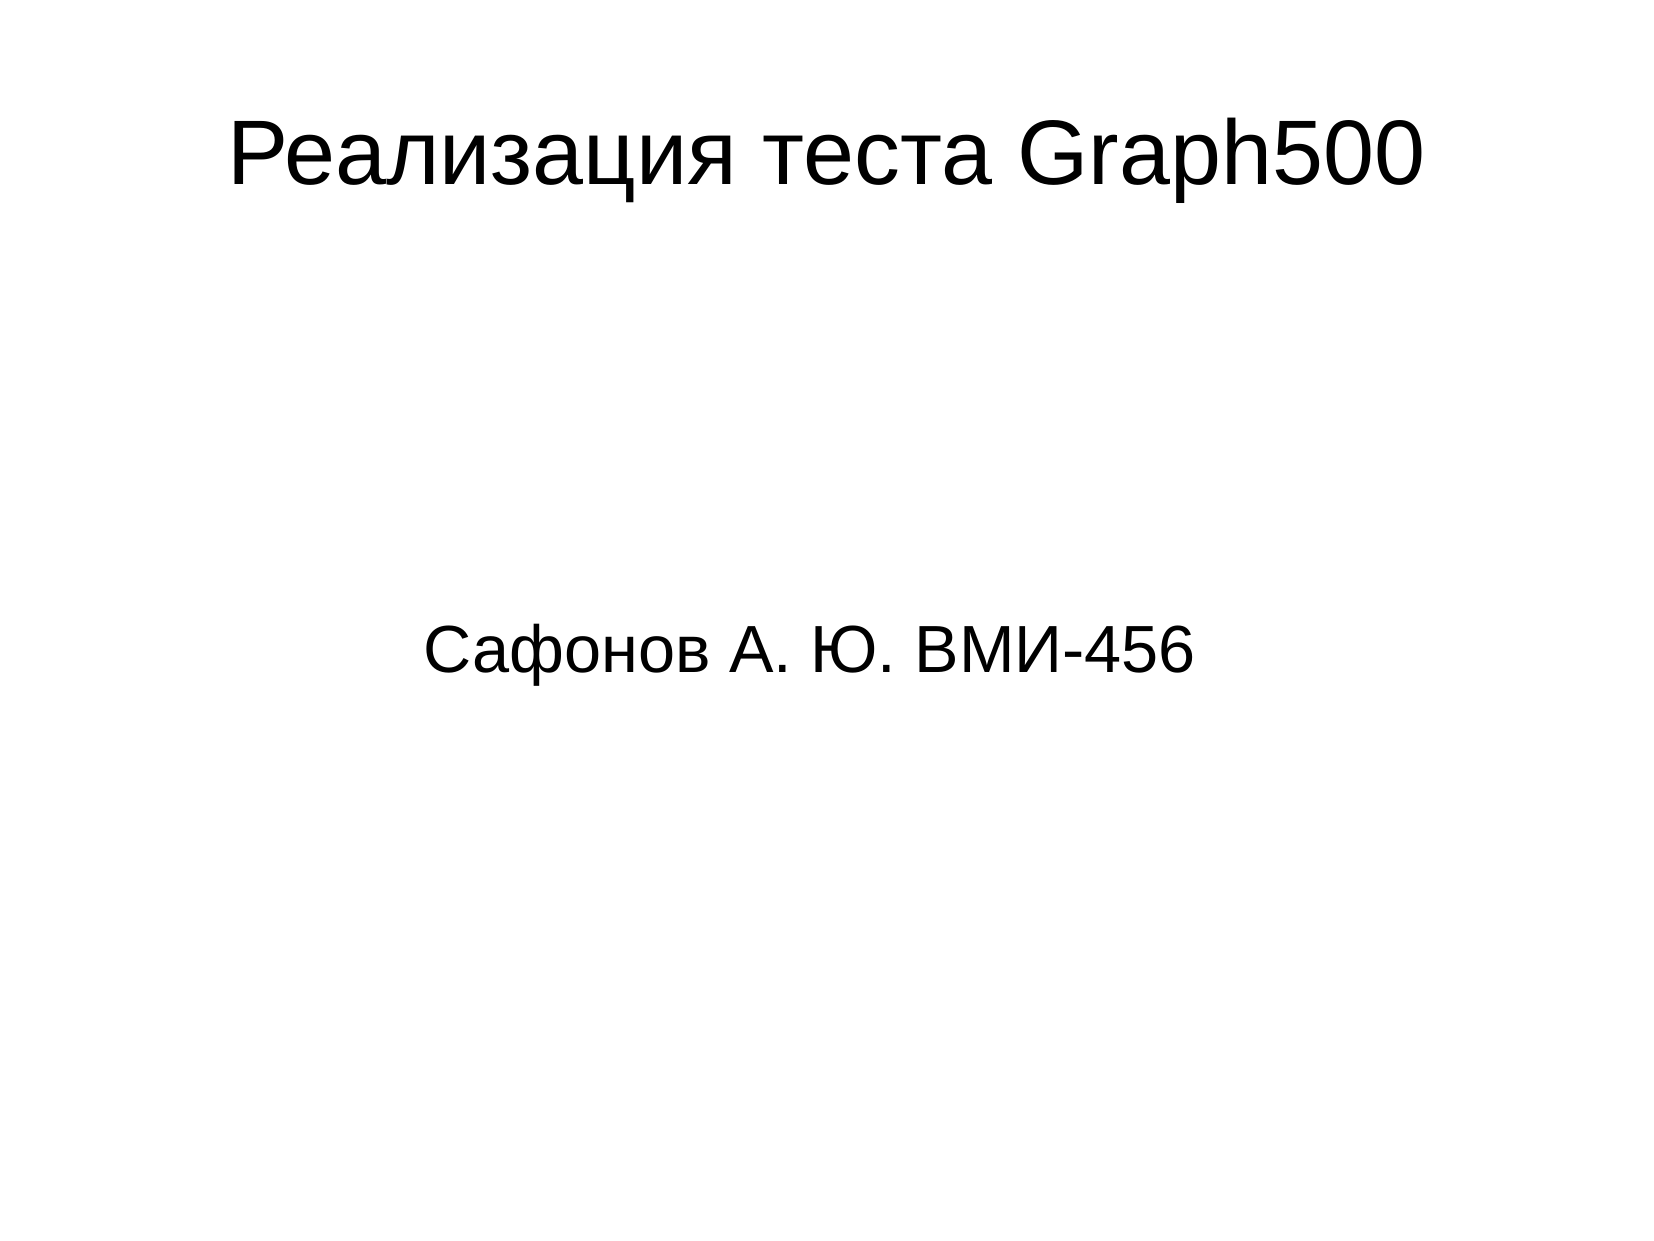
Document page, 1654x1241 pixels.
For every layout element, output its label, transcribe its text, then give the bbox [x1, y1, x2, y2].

subtitle Сафонов А. Ю. ВМИ-456 [82, 290, 1538, 1010]
title Реализация теста Graph500 [82, 49, 1571, 257]
